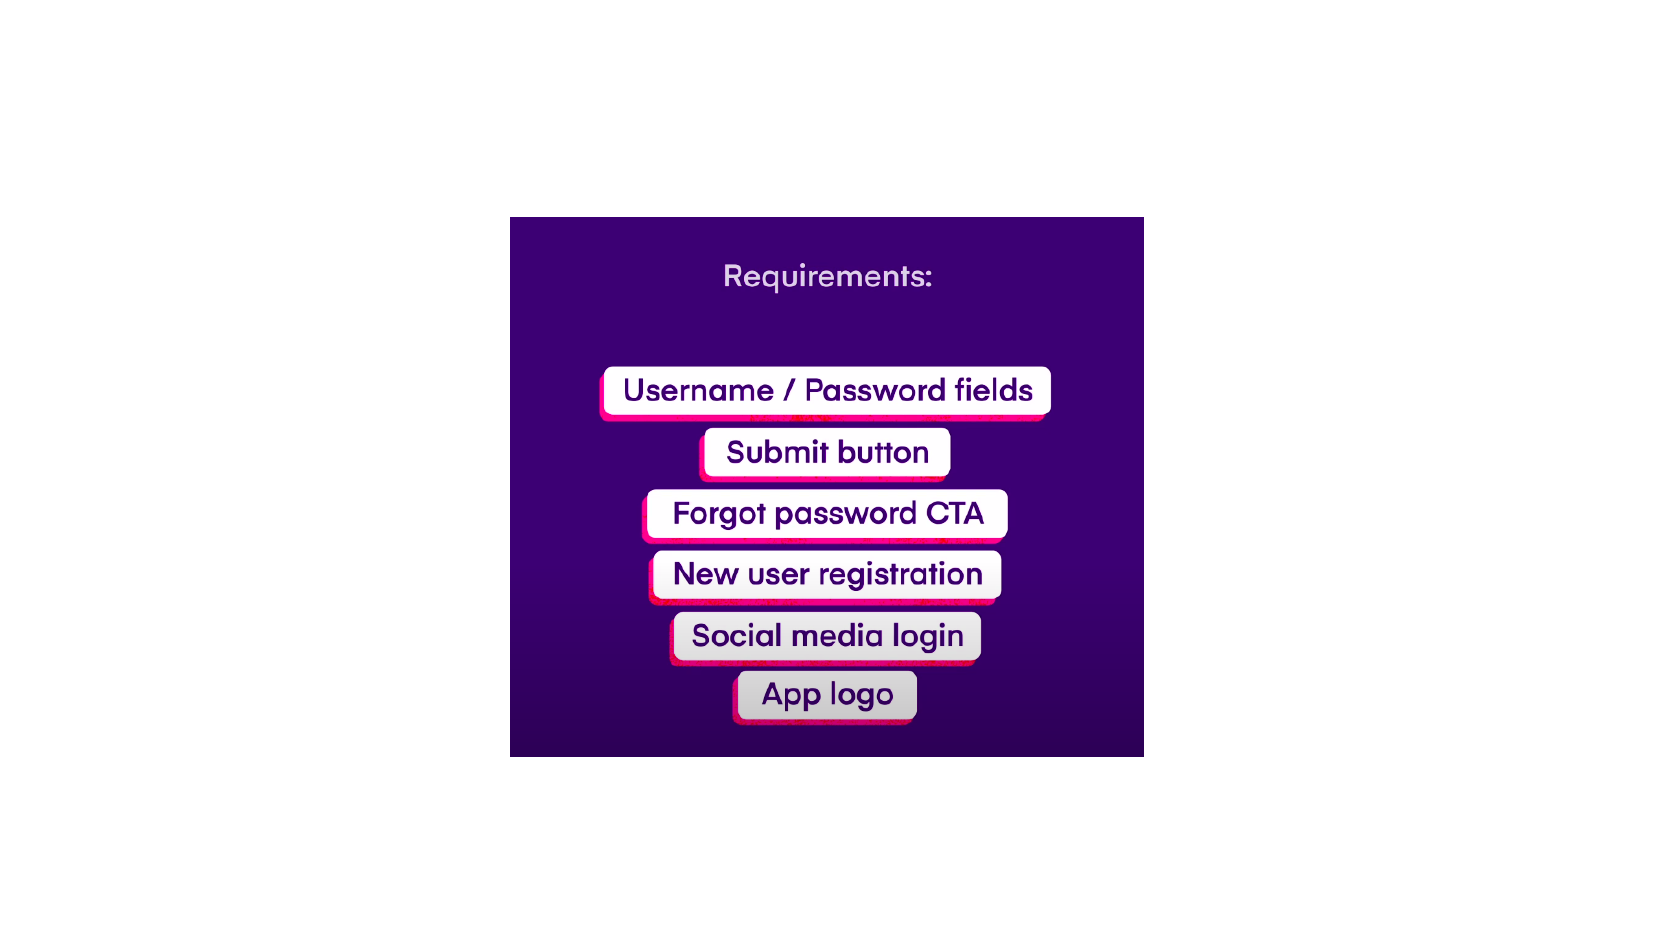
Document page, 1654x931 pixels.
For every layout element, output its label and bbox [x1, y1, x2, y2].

picture [510, 217, 1144, 758]
